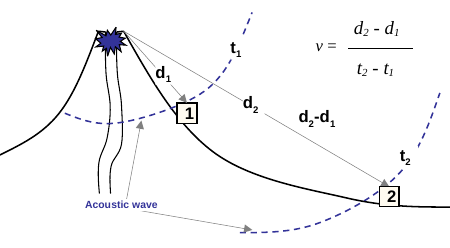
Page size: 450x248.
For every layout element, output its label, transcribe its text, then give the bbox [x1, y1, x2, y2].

text_box d2 - d1 [339, 10, 413, 53]
text_box [95, 27, 126, 57]
text_box t1 [230, 38, 249, 60]
text_box Acoustic wave [85, 199, 173, 212]
text_box 2 [379, 186, 400, 207]
text_box t2 [399, 146, 419, 168]
text_box d2-d1 [296, 105, 360, 132]
text_box d2 [242, 93, 265, 116]
text_box t2 - t1 [342, 40, 408, 82]
text_box d1 [155, 63, 178, 85]
text_box 1 [177, 102, 197, 124]
text_box v = [300, 28, 342, 63]
